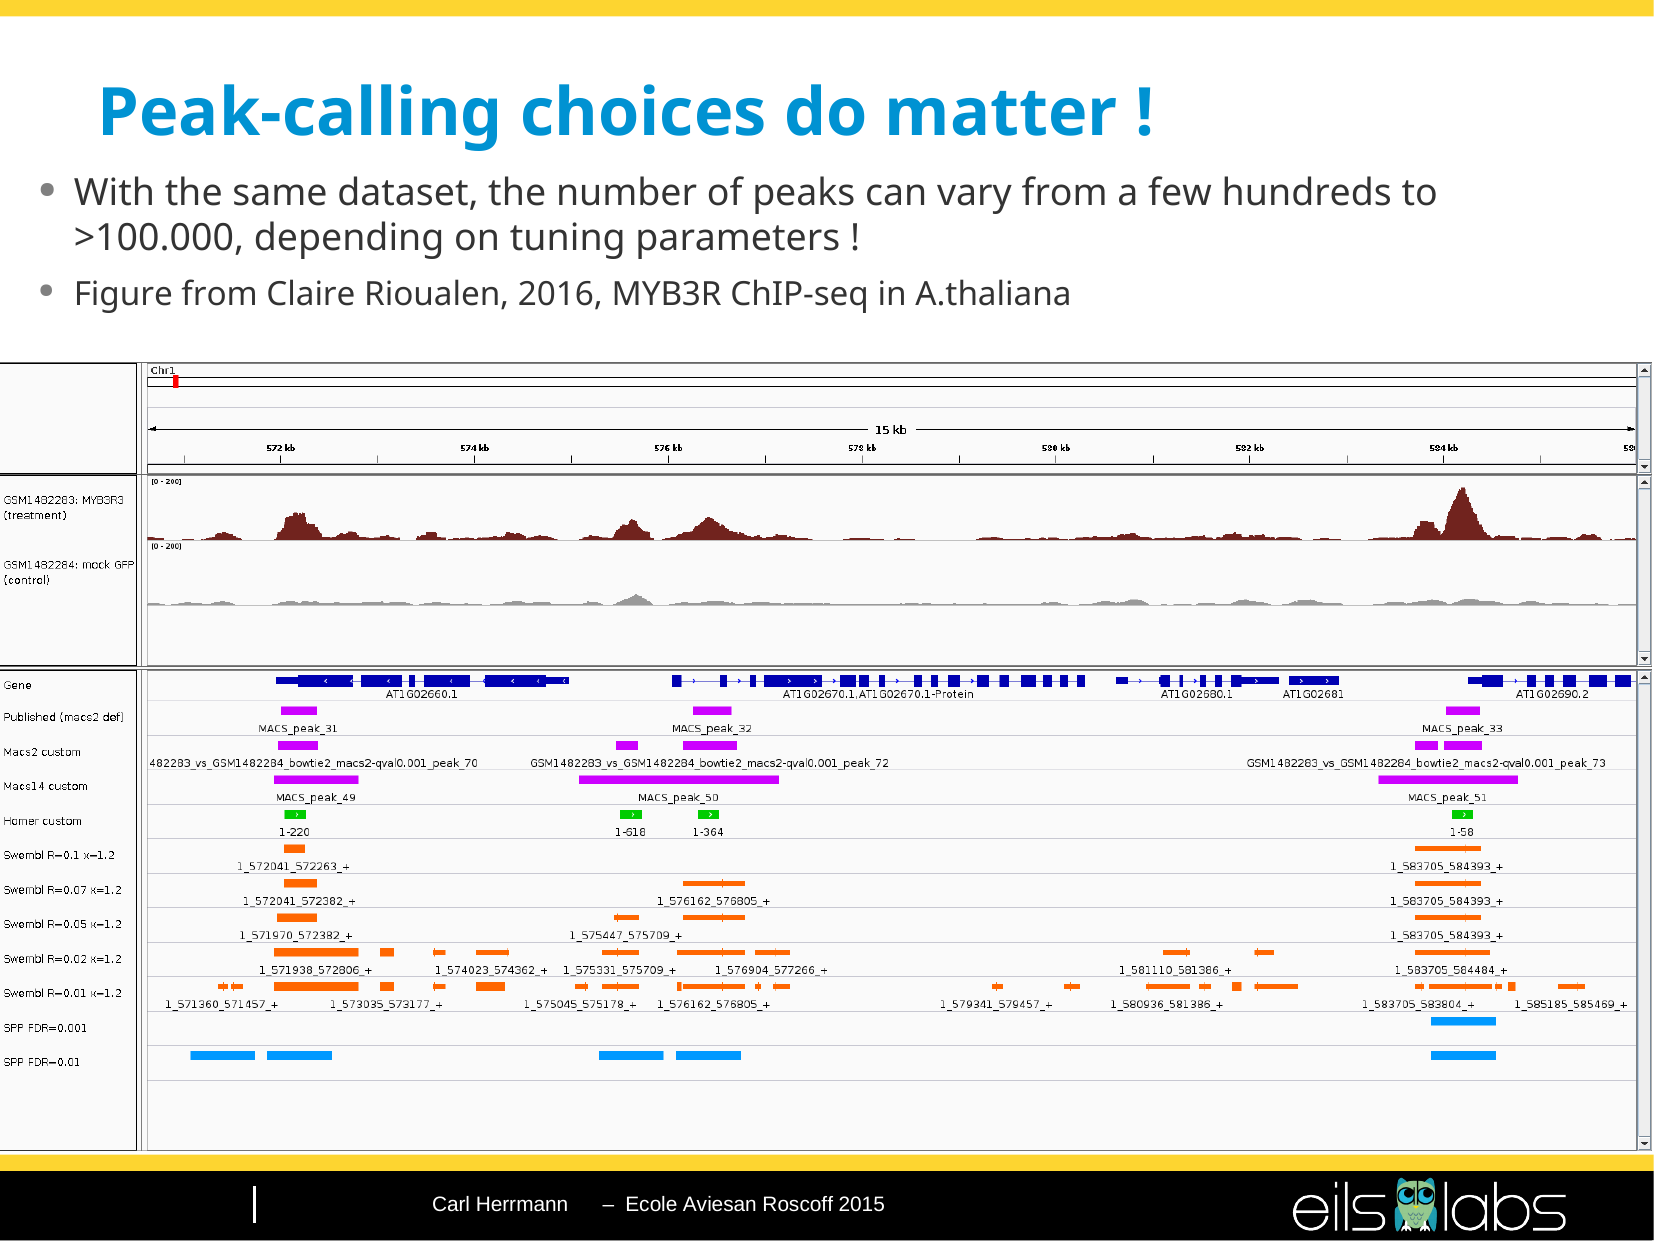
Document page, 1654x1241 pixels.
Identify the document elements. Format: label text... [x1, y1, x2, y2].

picture [0, 362, 1652, 1151]
picture [1292, 1177, 1566, 1232]
title Peak-calling choices do matter ! [82, 61, 1571, 160]
text_box With the same dataset, the number of peaks can vary from a few hundreds to >100.000, depending on tuning parameters ! Figure from Claire Rioualen, 2016, MYB3R ChIP-seq in A.thaliana [23, 160, 1602, 320]
